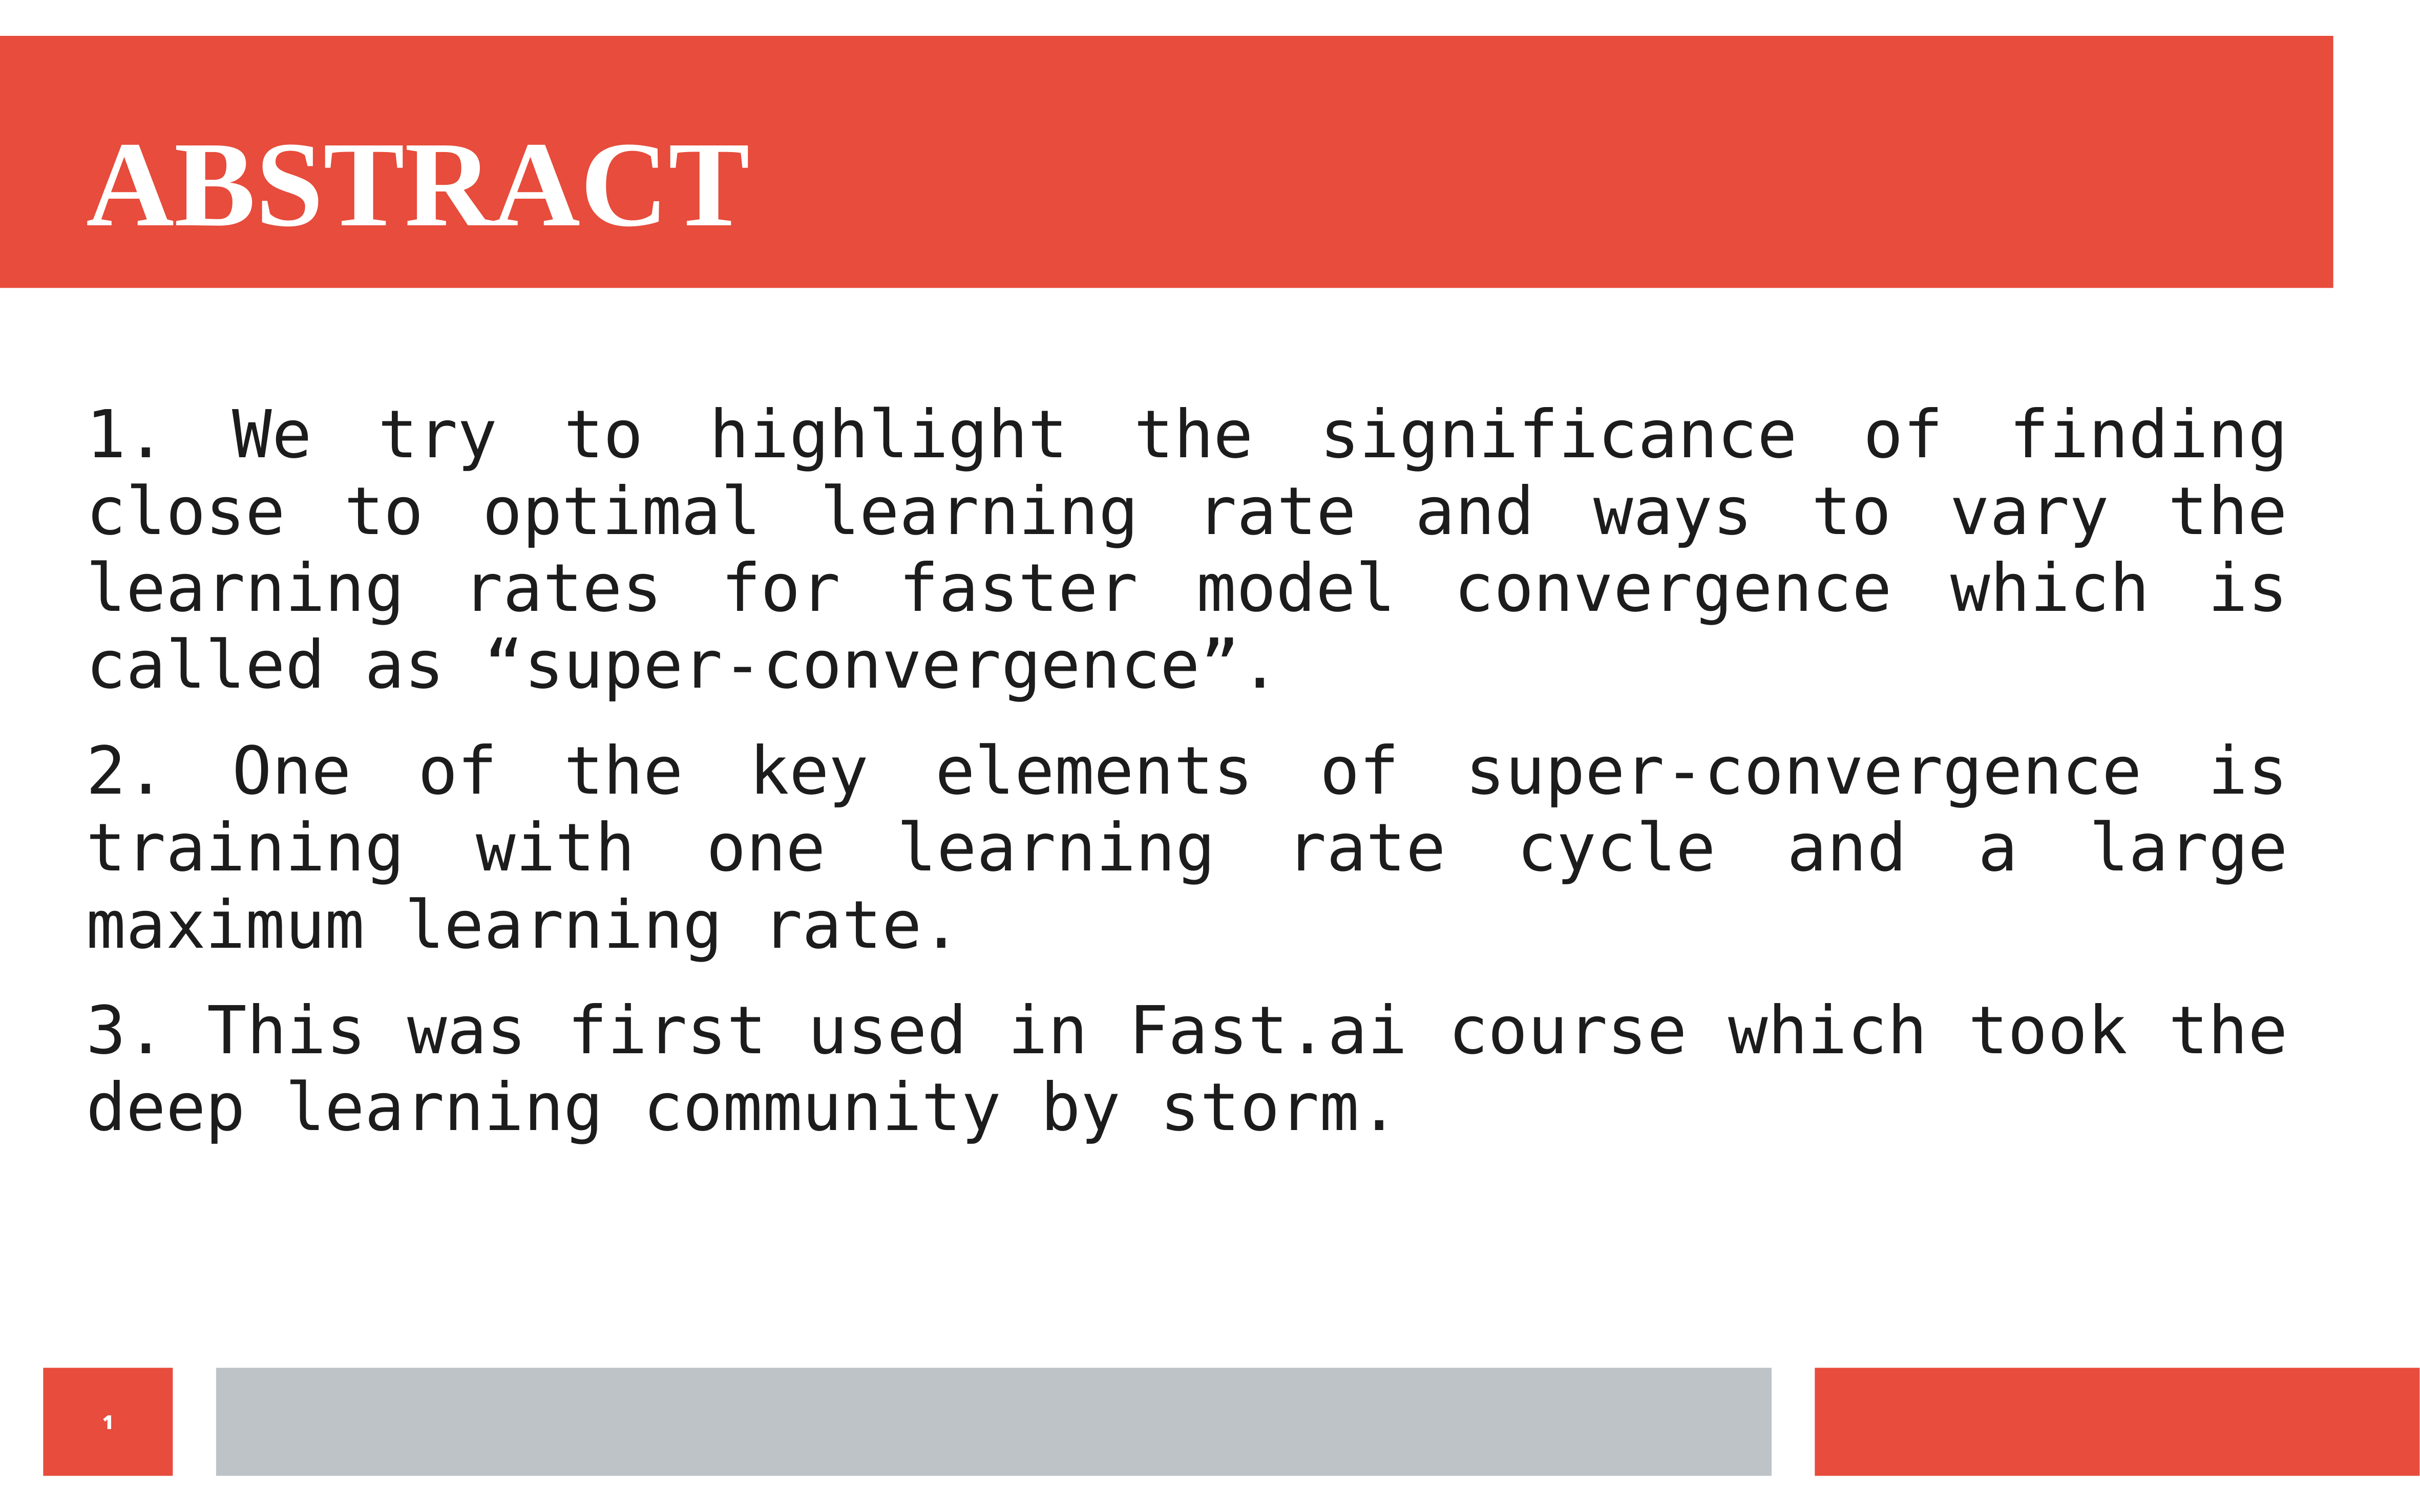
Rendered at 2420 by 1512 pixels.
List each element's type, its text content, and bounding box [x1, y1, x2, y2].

list 1. We try to highlight the significance of finding close to optimal learning rate and ways to vary the learning rates for faster model convergence which is called as “super-convergence”. 2. One of the key elements of super-convergence is training with one learning rate cycle and a large maximum learning rate. 3. This was first used in Fast.ai course which took the deep learning community by storm. [86, 396, 2290, 1332]
title ABSTRACT [86, 72, 2333, 252]
